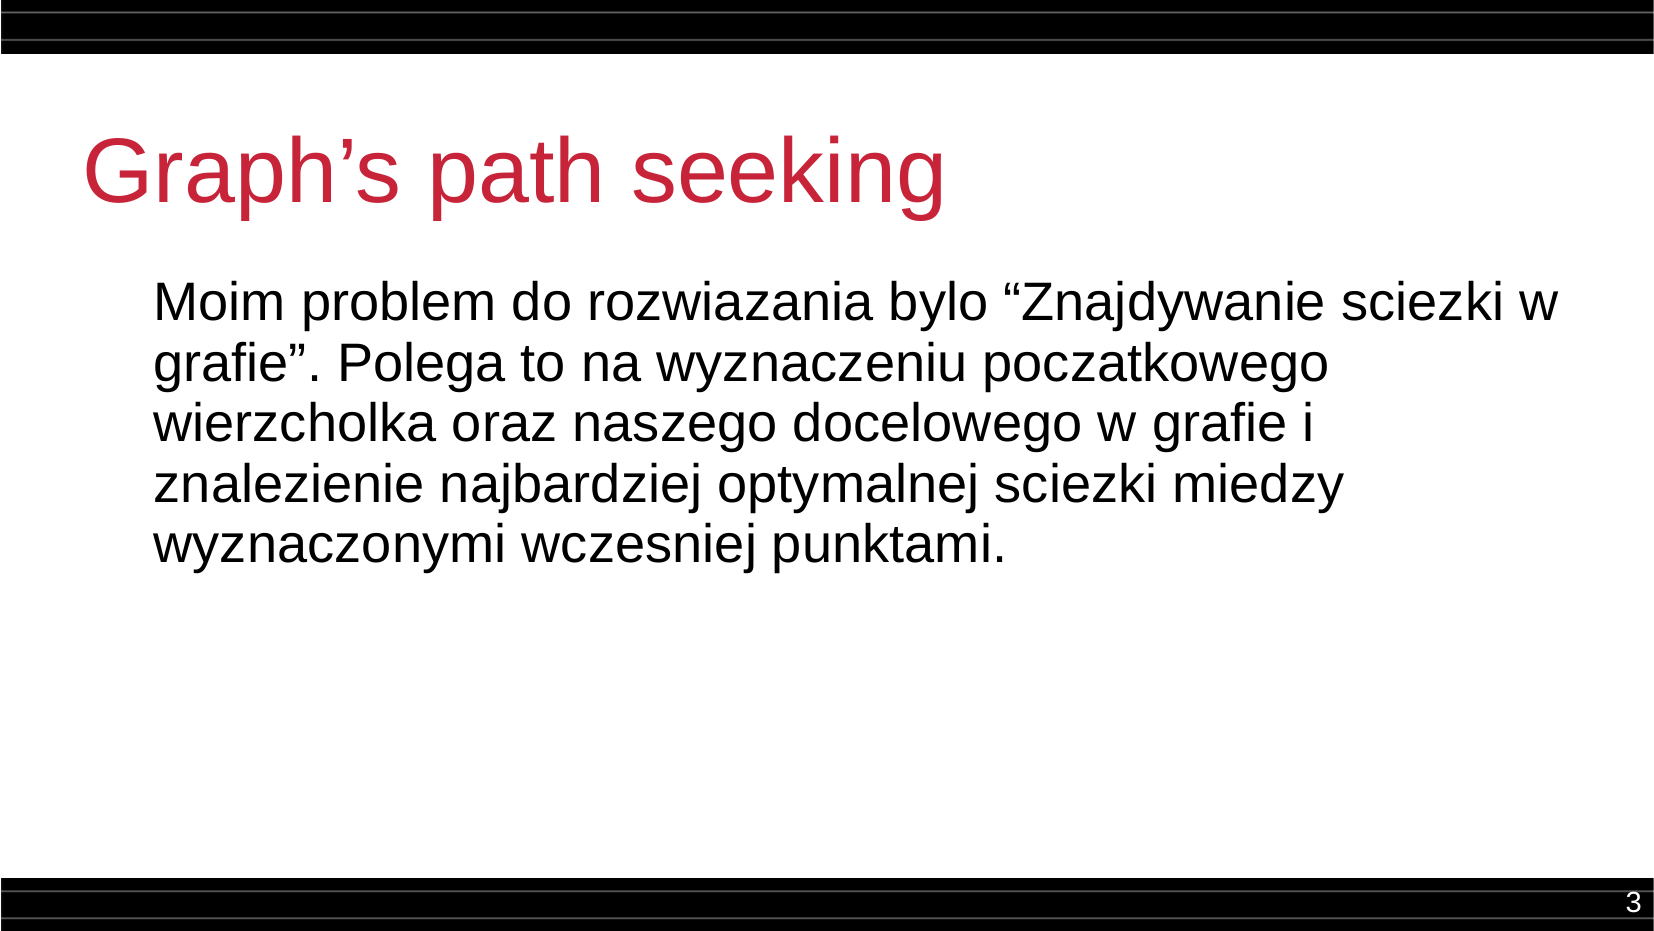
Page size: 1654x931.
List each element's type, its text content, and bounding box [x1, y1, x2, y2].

picture [1, 878, 1654, 931]
picture [1, 0, 1654, 54]
title Graph’s path seeking [82, 92, 1571, 249]
list Moim problem do rozwiazania bylo “Znajdywanie sciezki w grafie”. Polega to na wyznaczeniu poczatkowego wierzcholka oraz naszego docelowego w grafie i znalezienie najbardziej optymalnej sciezki miedzy wyznaczonymi wczesniej punktami. [82, 271, 1571, 758]
